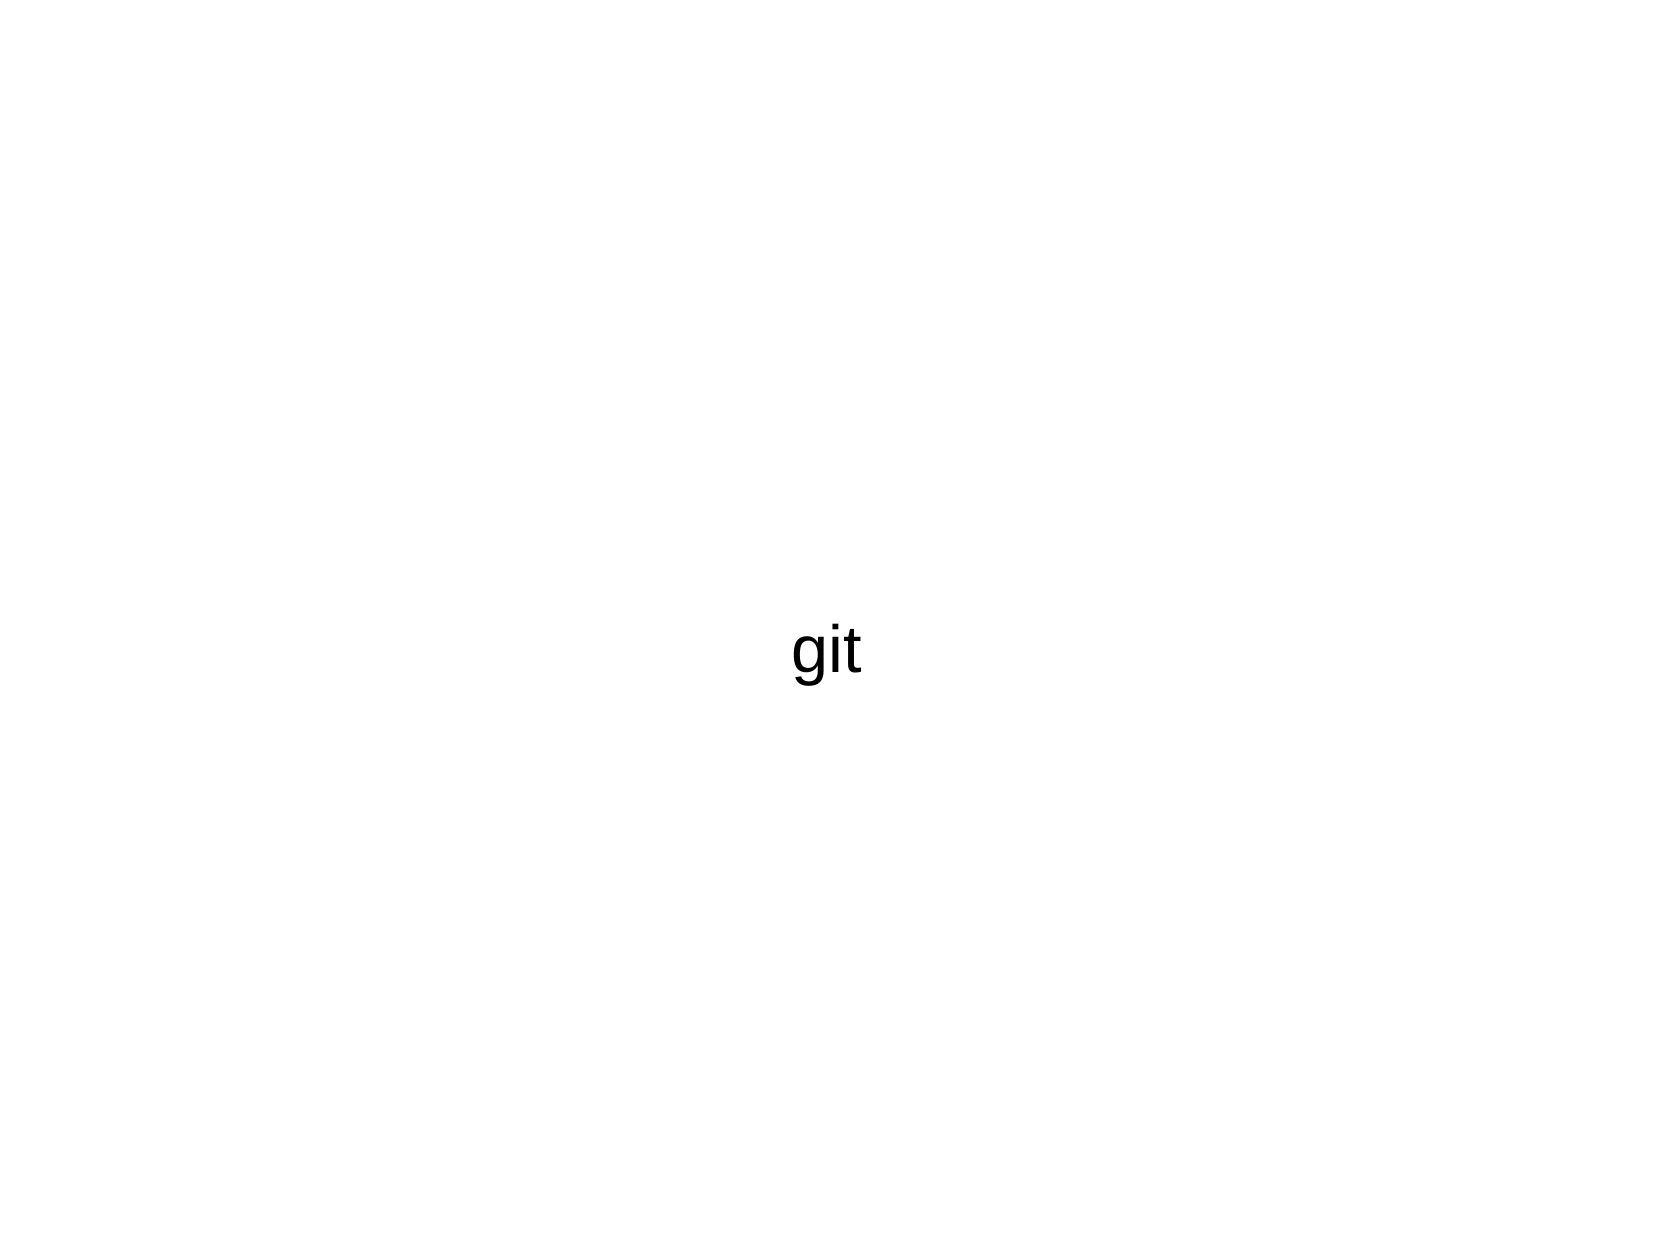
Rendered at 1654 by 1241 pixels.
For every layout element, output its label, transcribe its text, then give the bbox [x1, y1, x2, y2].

subtitle git [82, 290, 1571, 1010]
